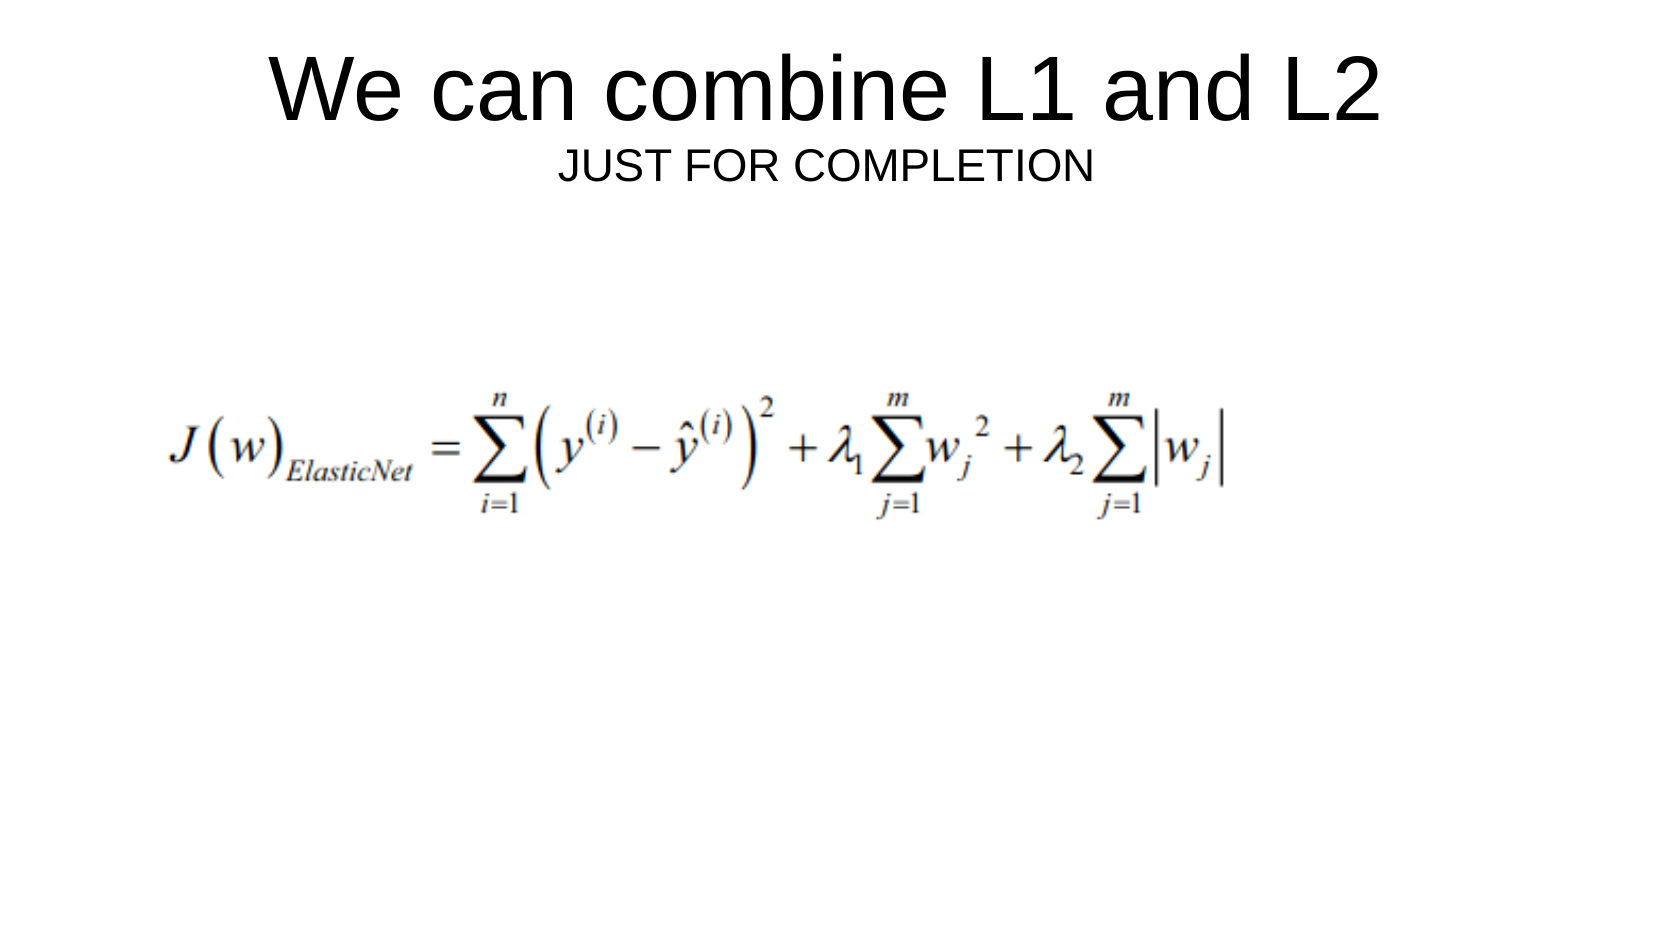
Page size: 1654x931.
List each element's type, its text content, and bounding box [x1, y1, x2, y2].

title We can combine L1 and L2 JUST FOR COMPLETION [82, 37, 1571, 193]
picture [154, 332, 1264, 556]
